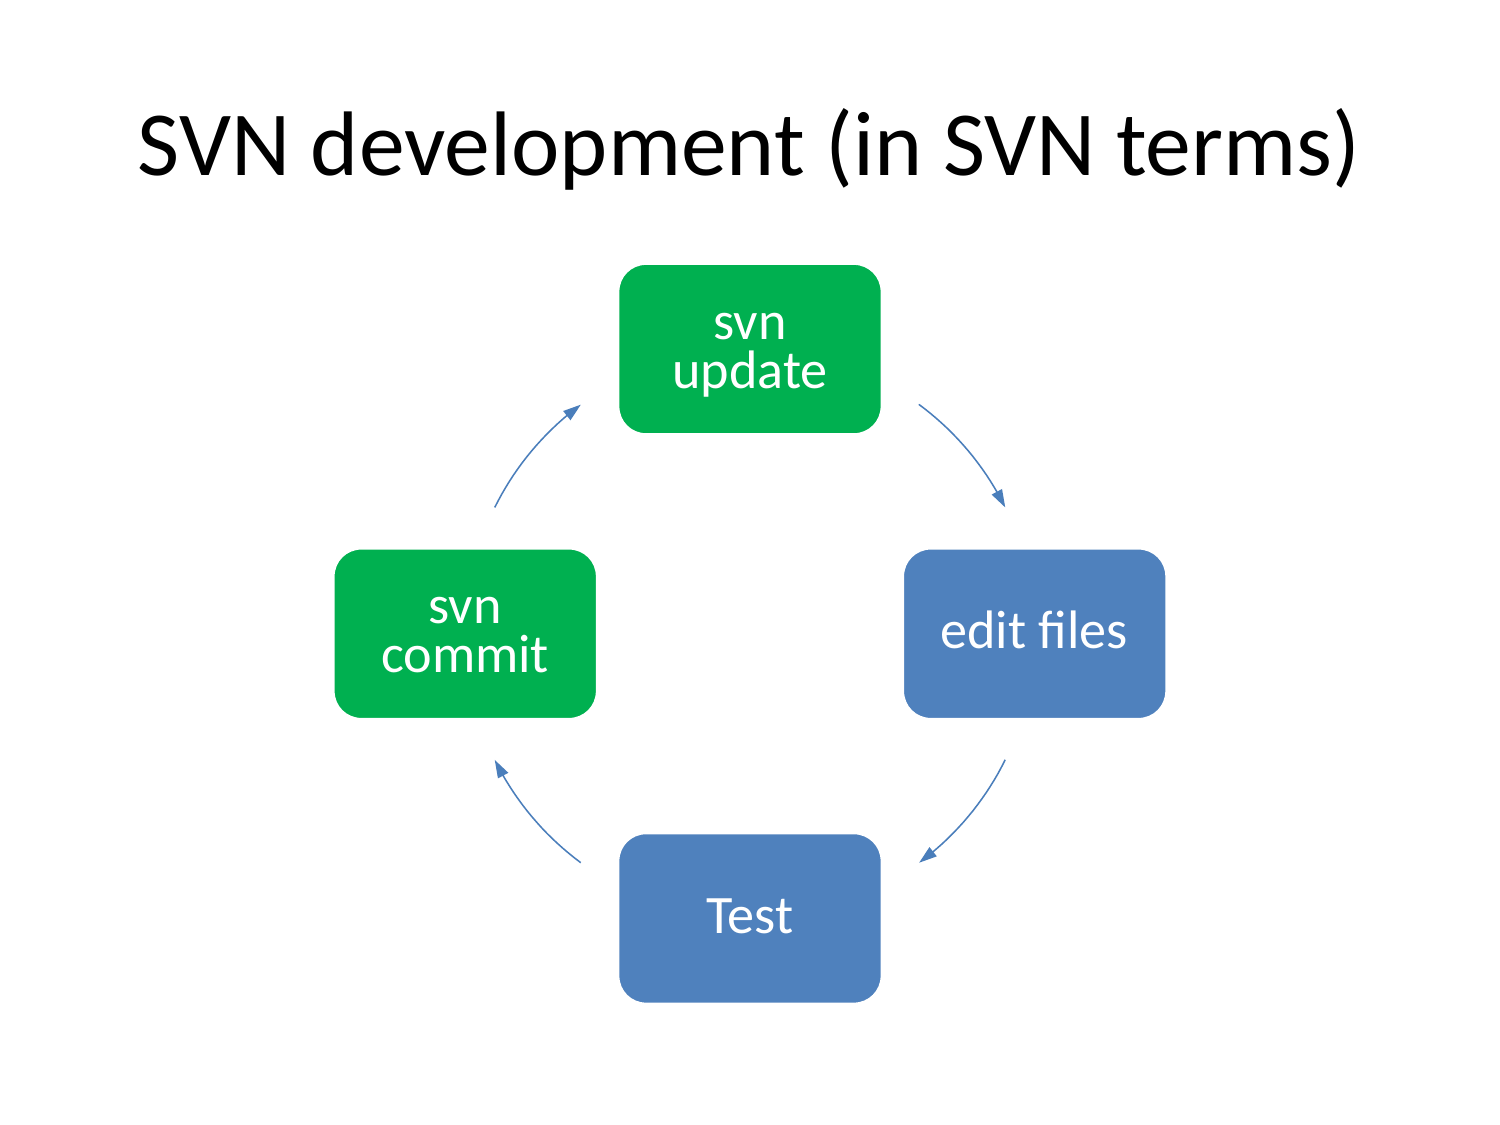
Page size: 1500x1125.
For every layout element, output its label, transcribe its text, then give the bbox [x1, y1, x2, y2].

title SVN development (in SVN terms) [75, 45, 1426, 233]
text_box svn update [617, 262, 883, 436]
text_box edit files [902, 547, 1168, 721]
text_box svn commit [332, 547, 598, 721]
text_box Test [617, 832, 883, 1005]
